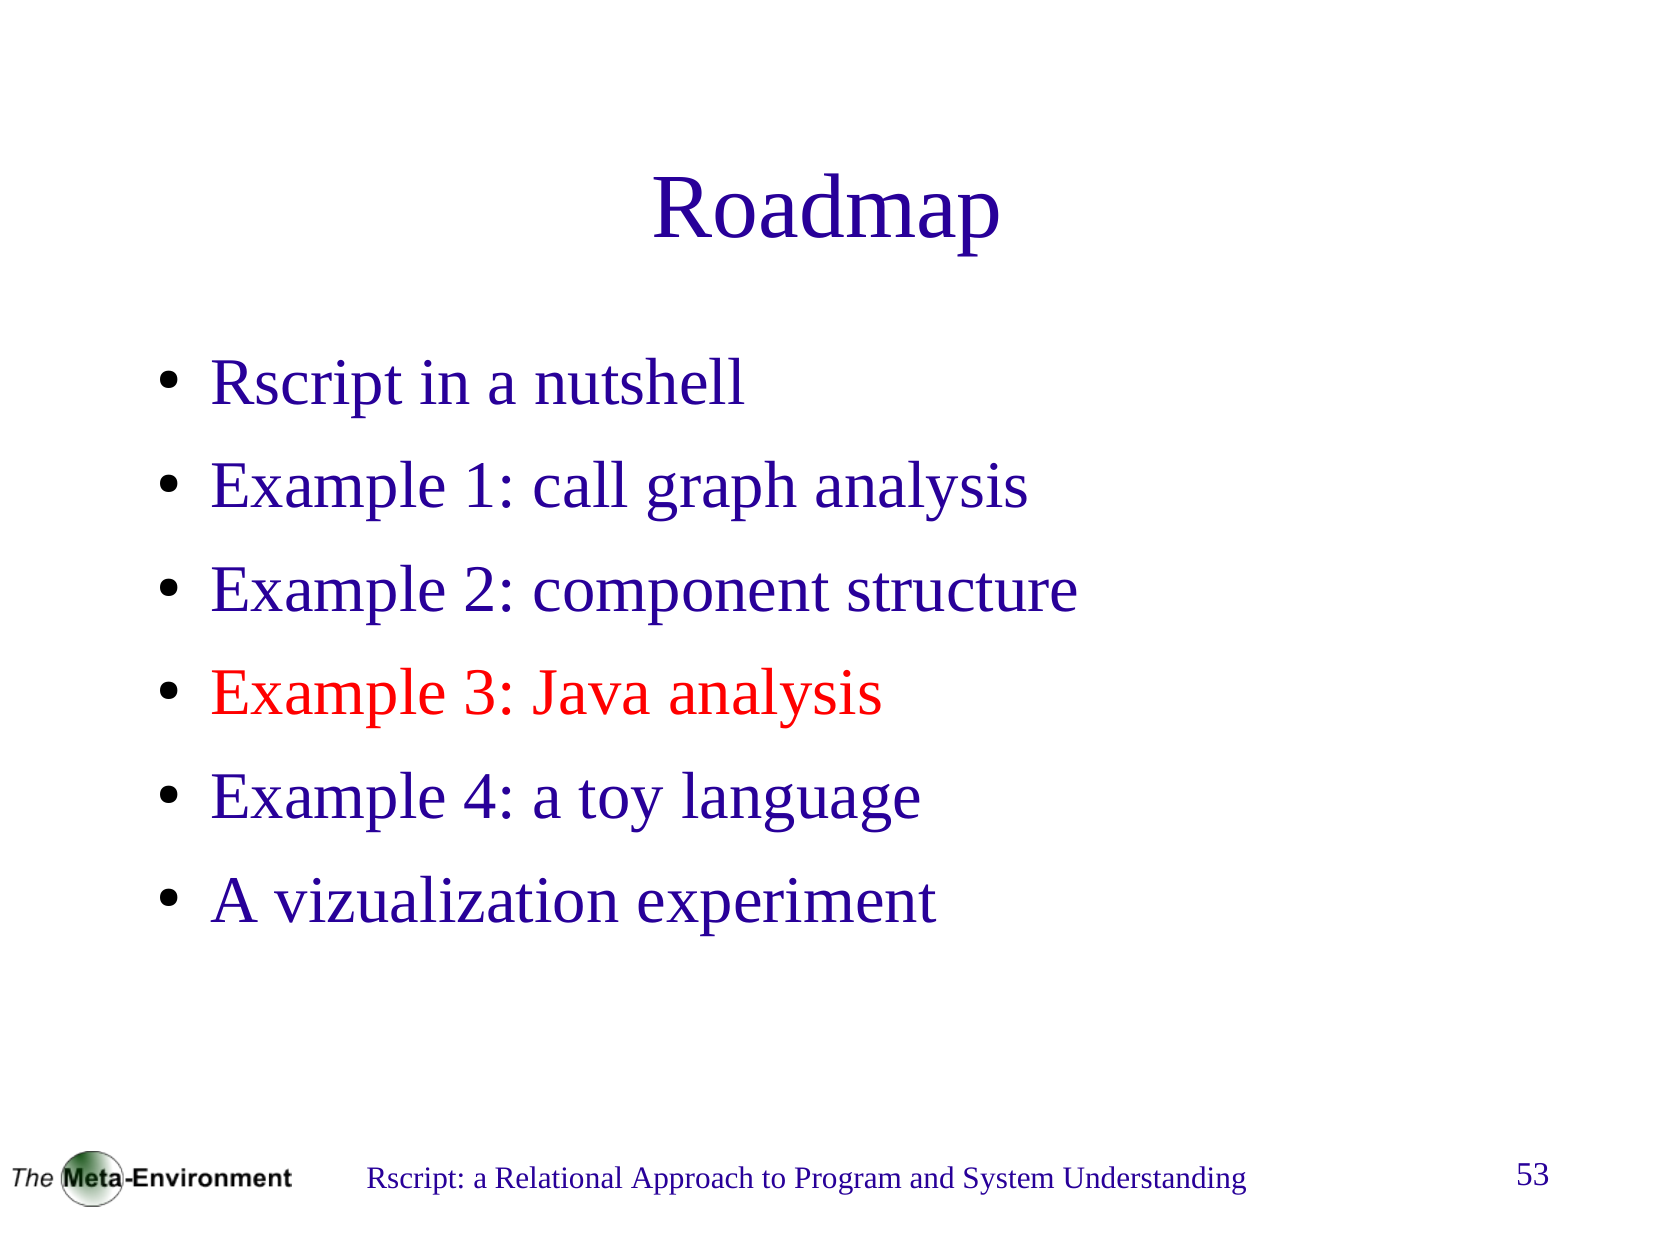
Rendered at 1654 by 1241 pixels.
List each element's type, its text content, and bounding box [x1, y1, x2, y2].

list Rscript in a nutshell Example 1: call graph analysis Example 2: component structure Example 3: Java analysis Example 4: a toy language A vizualization experiment [121, 344, 1534, 1127]
title Roadmap [121, 96, 1534, 317]
picture [12, 1151, 292, 1207]
